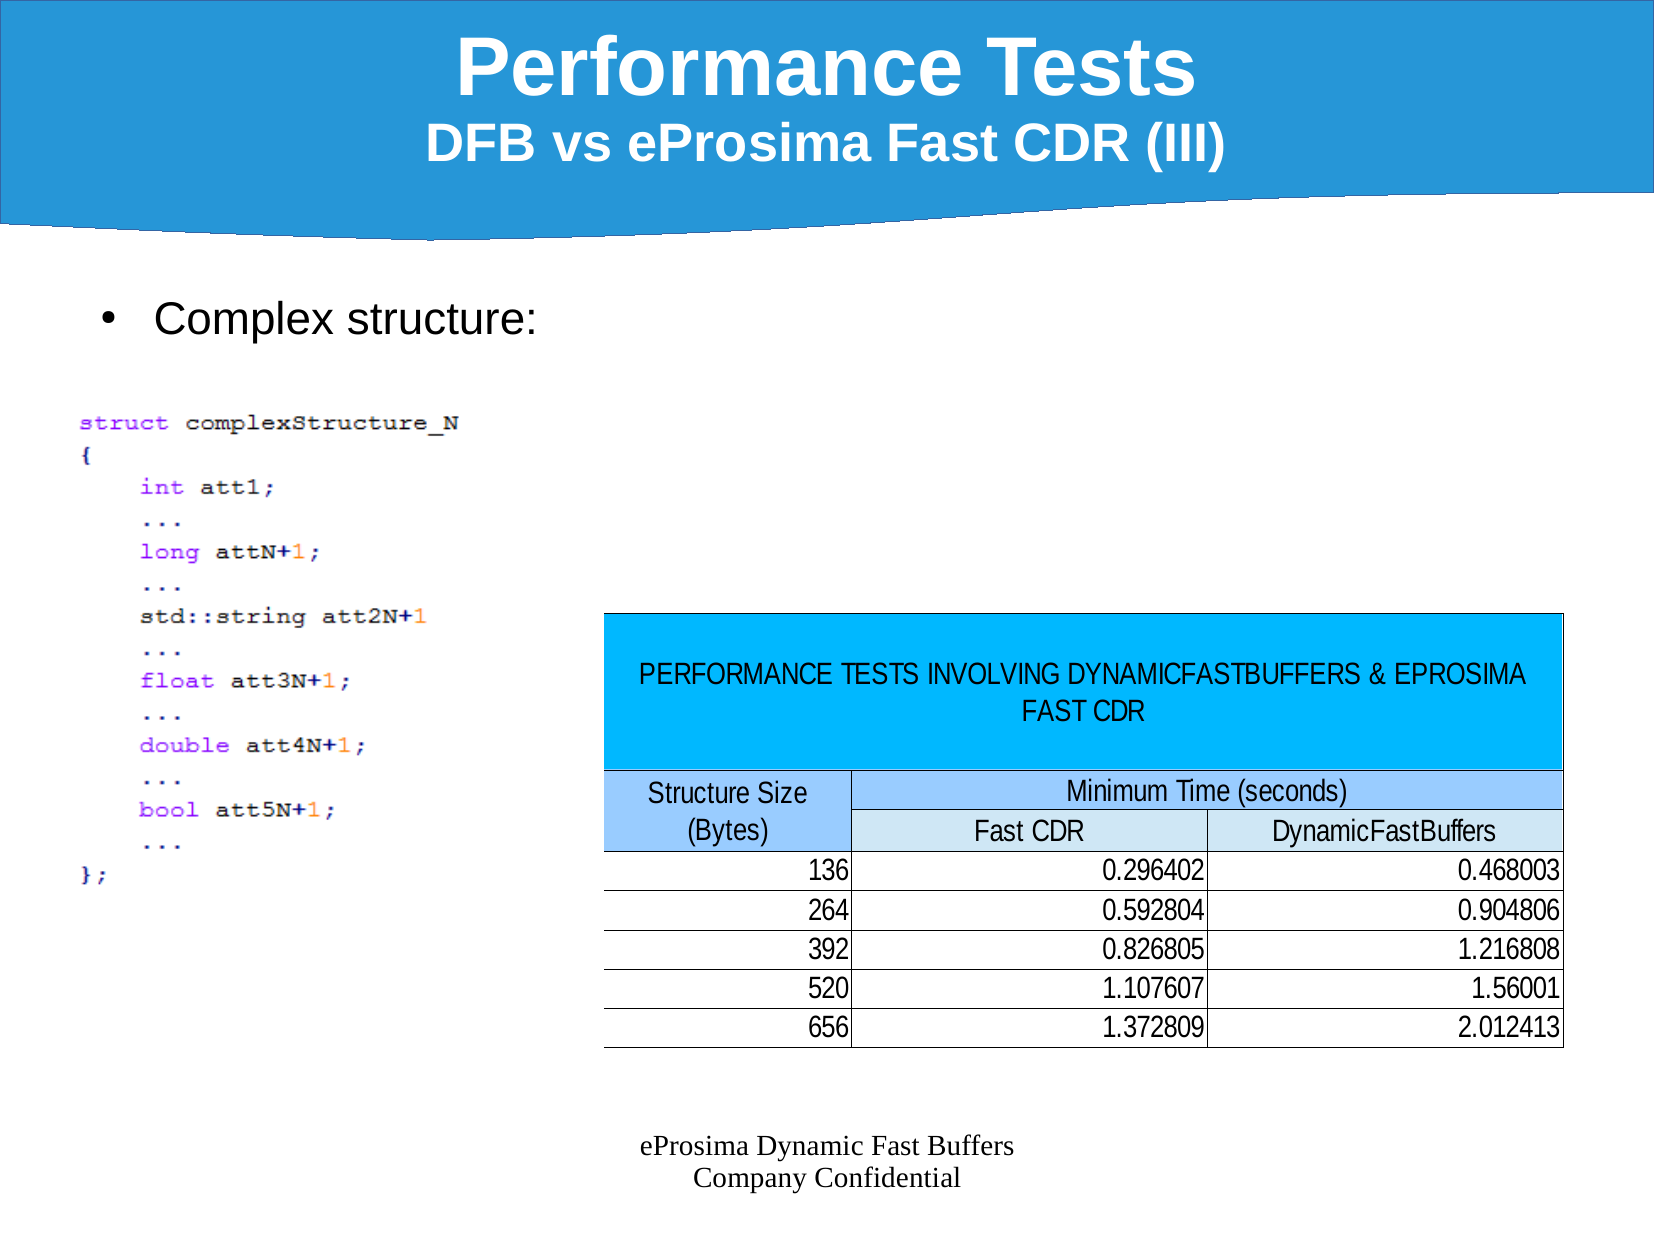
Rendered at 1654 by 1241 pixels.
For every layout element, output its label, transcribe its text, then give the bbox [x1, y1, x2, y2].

picture [604, 613, 1565, 1051]
text_box Performance Tests DFB vs eProsima Fast CDR (III) [0, 0, 1654, 241]
list Complex structure: [82, 293, 1571, 1063]
picture [77, 407, 486, 891]
